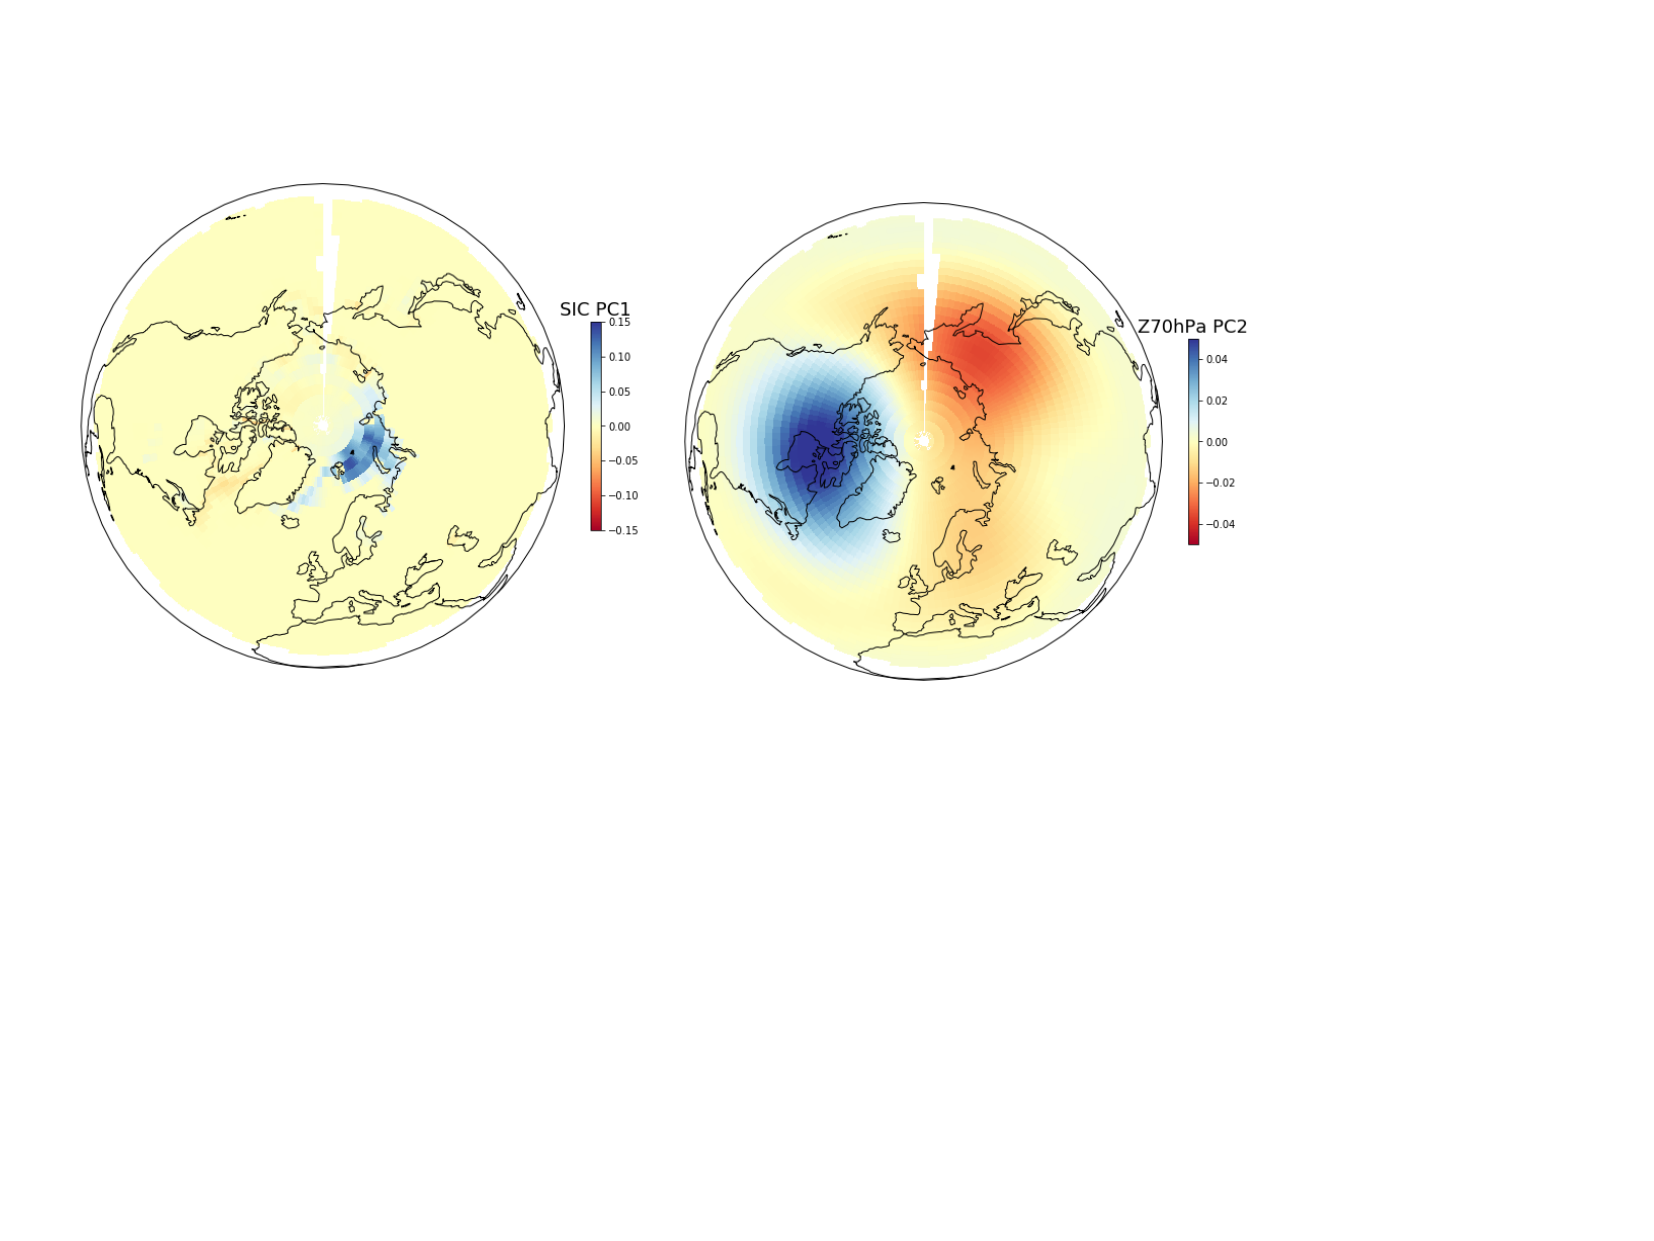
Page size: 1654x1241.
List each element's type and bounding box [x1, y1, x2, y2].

picture [663, 190, 1255, 687]
picture [60, 179, 651, 673]
